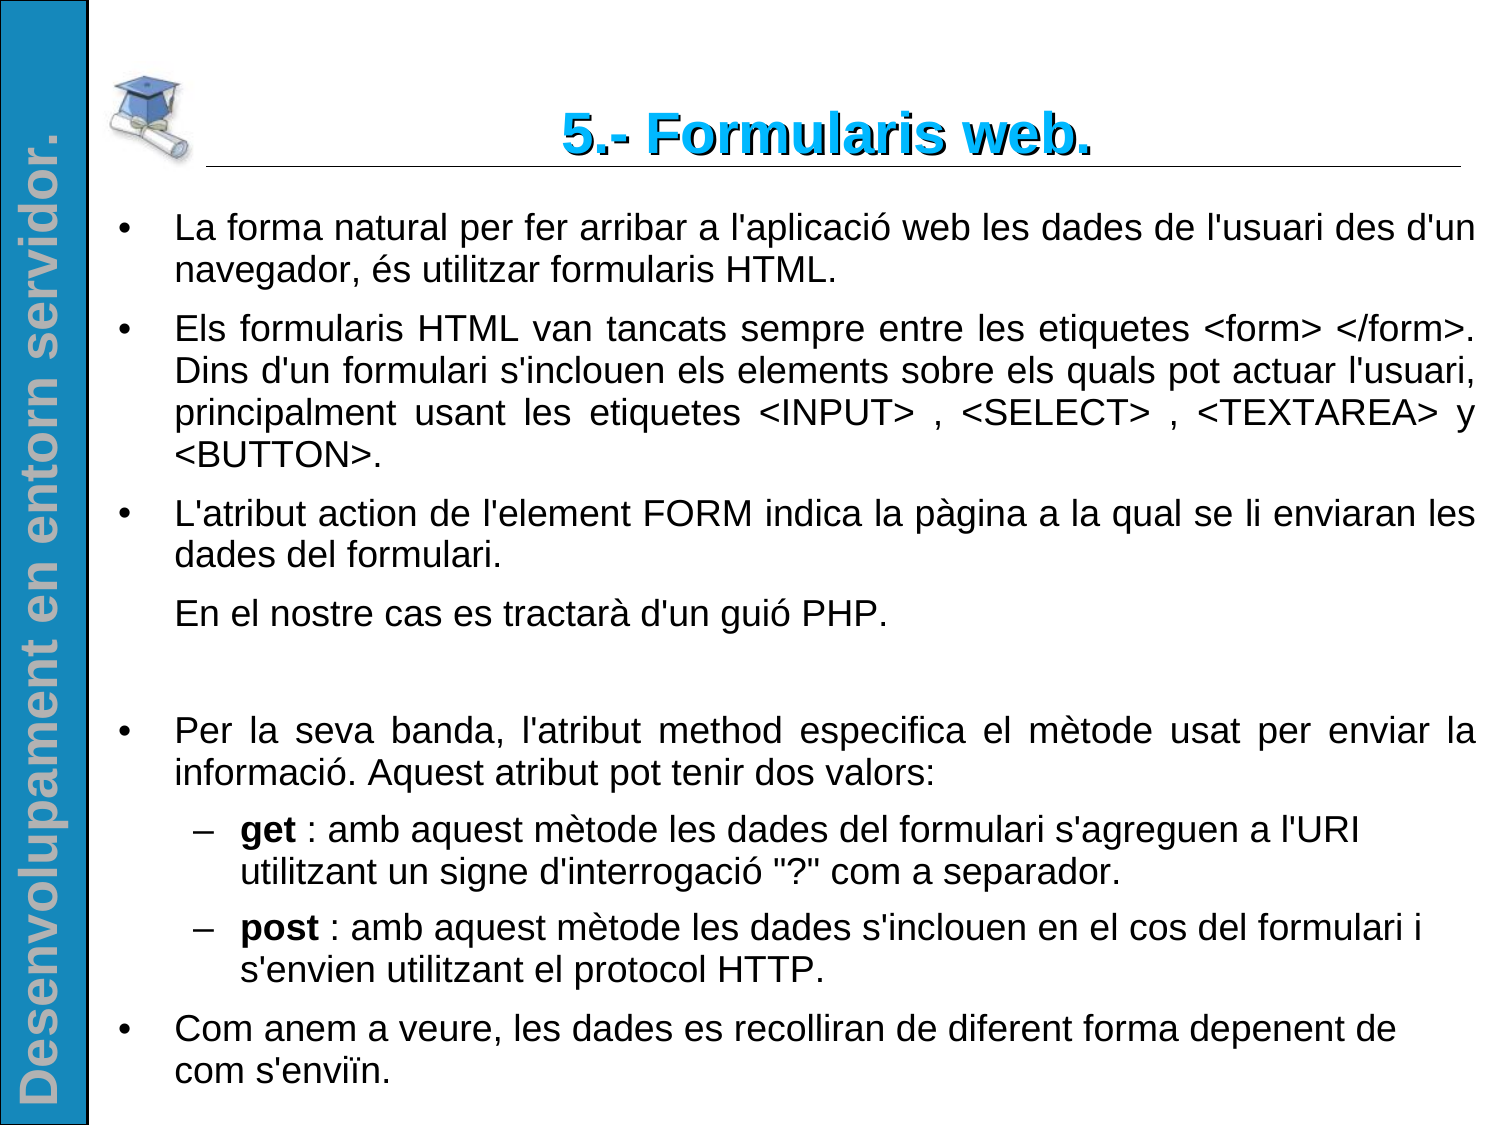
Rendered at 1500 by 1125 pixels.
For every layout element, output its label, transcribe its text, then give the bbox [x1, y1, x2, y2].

list La forma natural per fer arribar a l'aplicació web les dades de l'usuari des d'un navegador, és utilitzar formularis HTML. Els formularis HTML van tancats sempre entre les etiquetes <form> </form>. Dins d'un formulari s'inclouen els elements sobre els quals pot actuar l'usuari, principalment usant les etiquetes <INPUT> , <SELECT> , <TEXTAREA> y <BUTTON>. L'atribut action de l'element FORM indica la pàgina a la qual se li enviaran les dades del formulari. En el nostre cas es tractarà d'un guió PHP. Per la seva banda, l'atribut method especifica el mètode usat per enviar la informació. Aquest atribut pot tenir dos valors: get : amb aquest mètode les dades del formulari s'agreguen a l'URI utilitzant un signe d'interrogació "?" com a separador. post : amb aquest mètode les dades s'inclouen en el cos del formulari i s'envien utilitzant el protocol HTTP. Com anem a veure, les dades es recolliran de diferent forma depenent de com s'enviïn. [118, 206, 1477, 1092]
title 5.- Formularis web. [206, 88, 1447, 178]
picture [93, 61, 206, 174]
